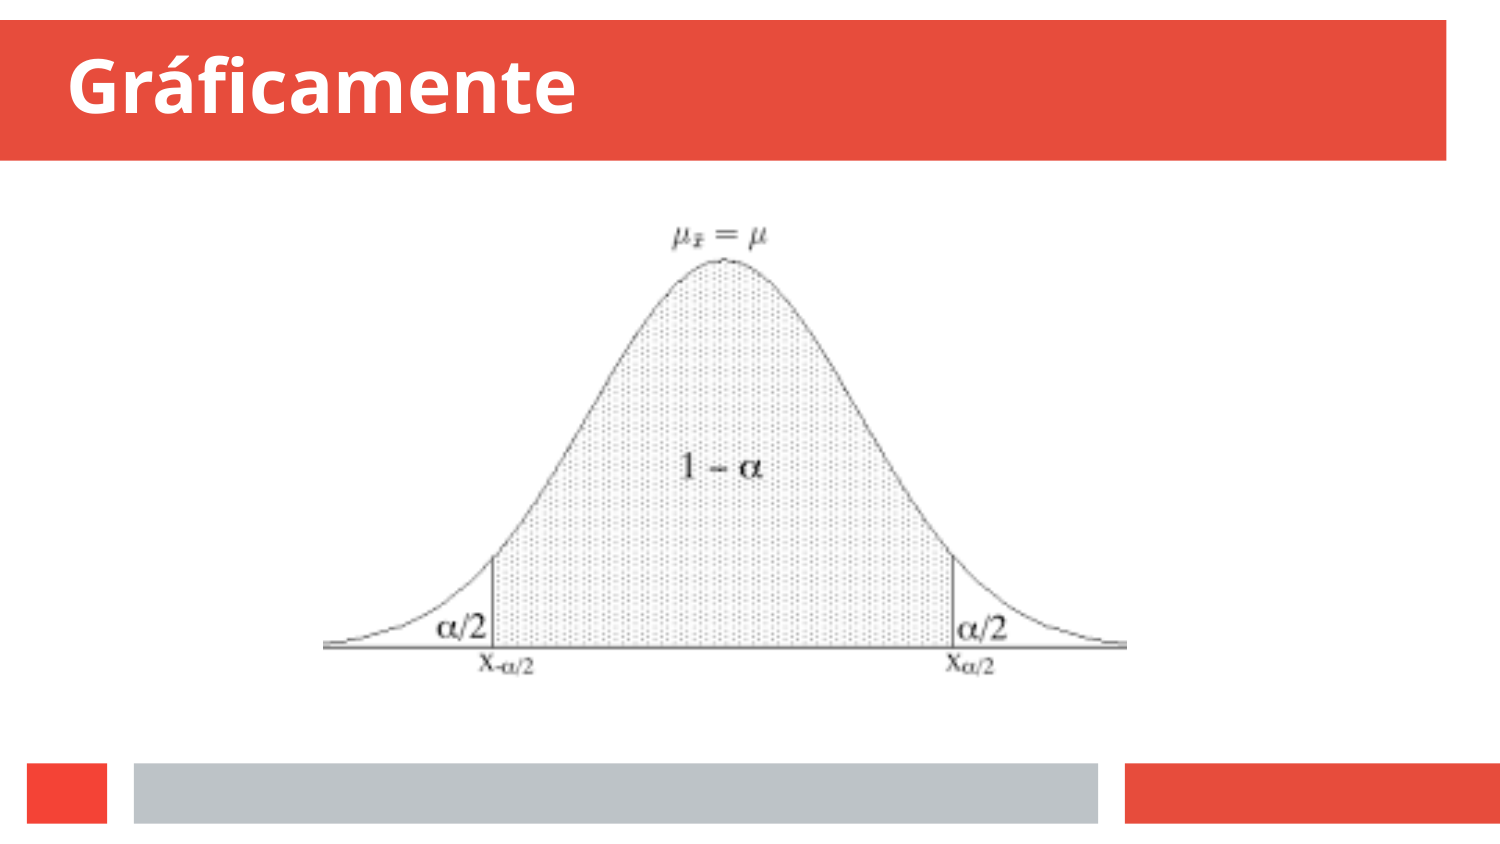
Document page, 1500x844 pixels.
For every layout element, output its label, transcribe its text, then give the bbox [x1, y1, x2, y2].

picture [323, 206, 1127, 689]
title Gráficamente [53, 40, 1447, 141]
